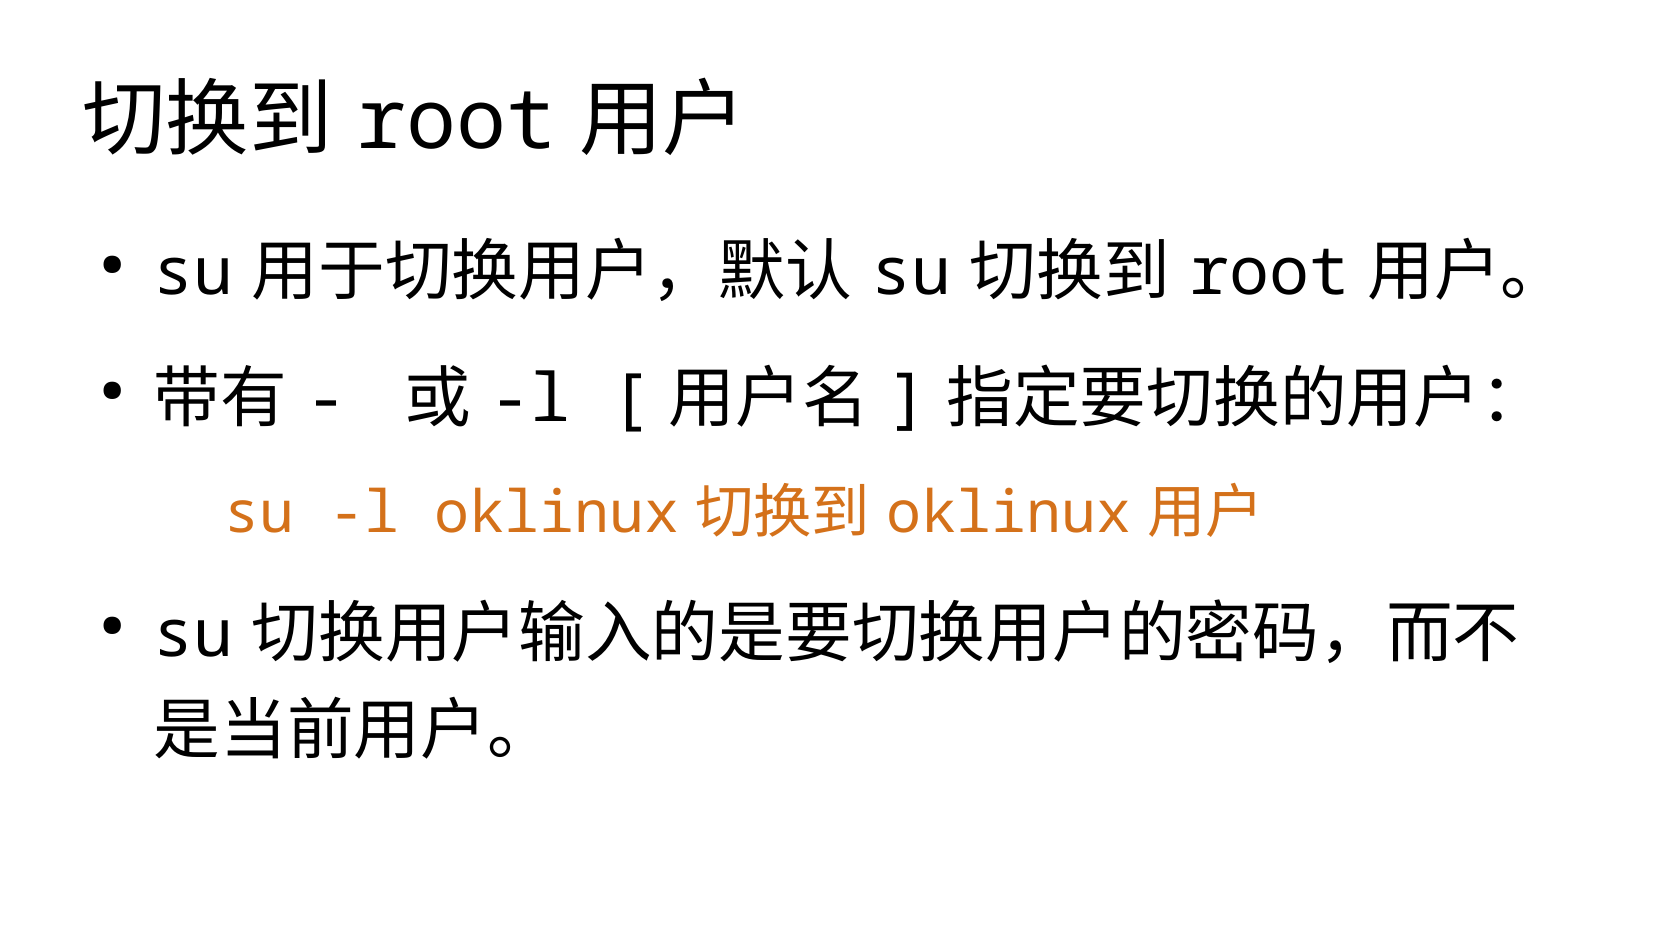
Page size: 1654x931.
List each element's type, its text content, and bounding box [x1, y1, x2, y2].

title 切换到root用户 [82, 37, 1571, 189]
list su用于切换用户，默认su切换到root用户。 带有- 或-l [用户名]指定要切换的用户： su -l oklinux切换到oklinux用户 su切换用户输入的是要切换用户的密码，而不是当前用户。 [82, 217, 1571, 815]
